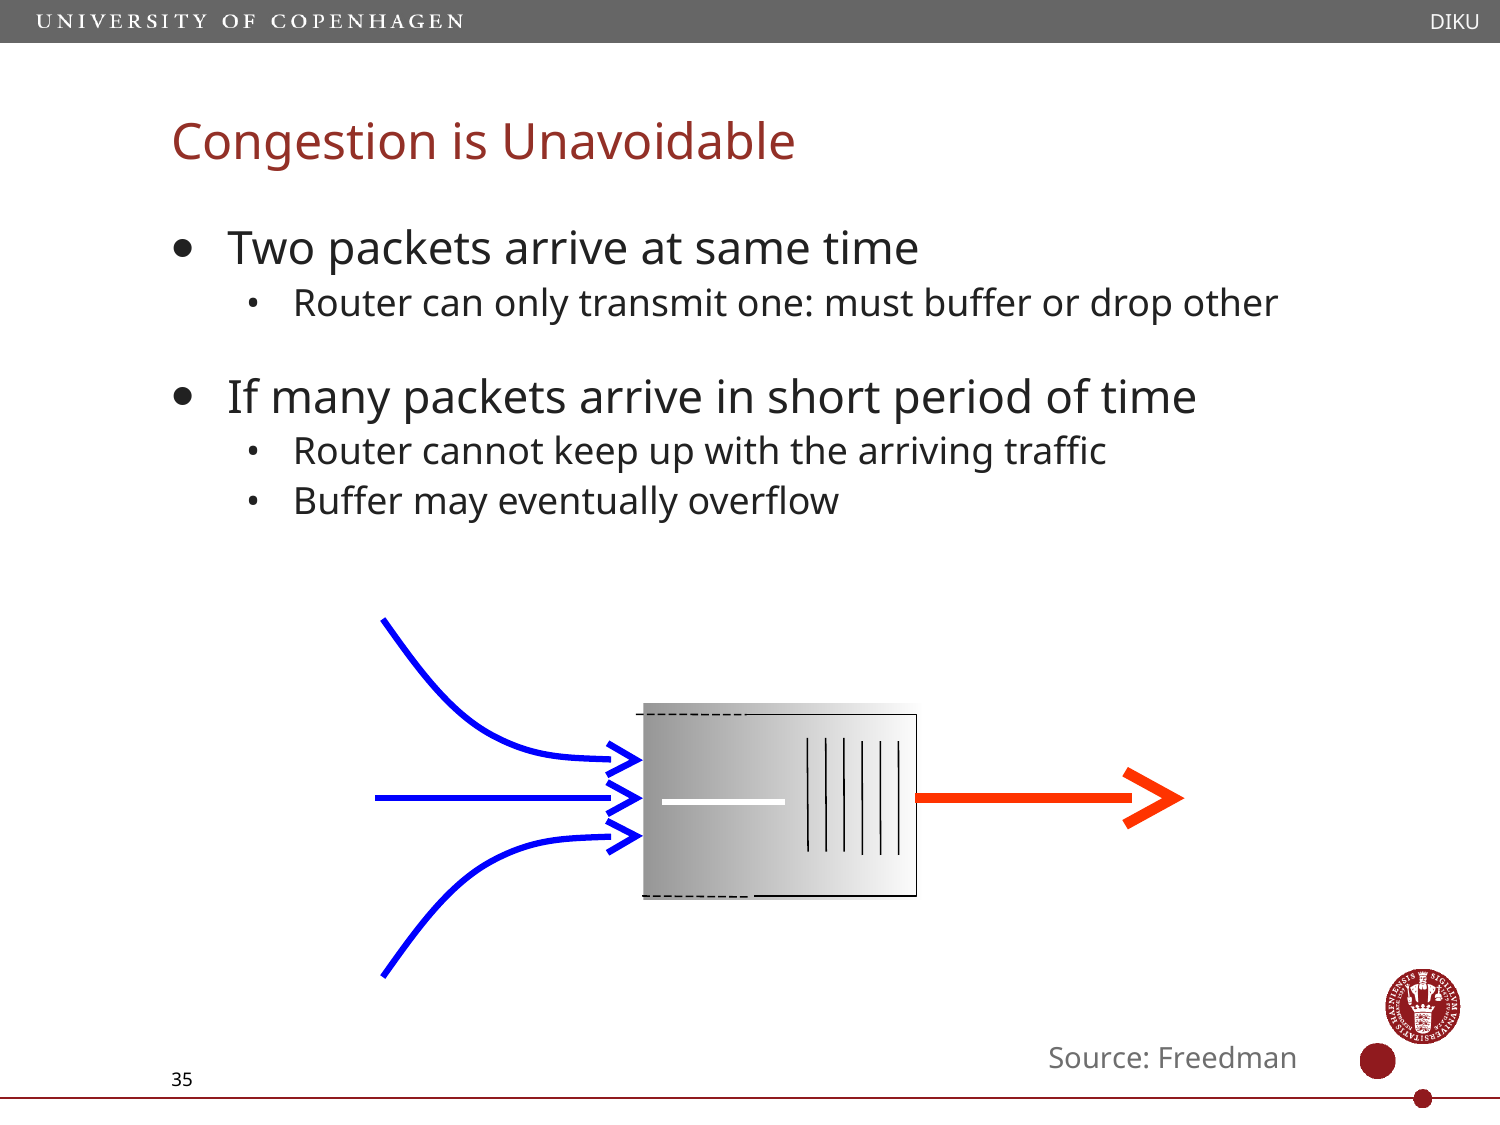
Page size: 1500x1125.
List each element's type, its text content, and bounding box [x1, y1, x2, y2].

picture [0, 910, 1500, 1122]
title Congestion is Unavoidable [171, 75, 1329, 171]
text_box [643, 703, 922, 900]
text_box <number> [171, 1067, 522, 1092]
list Two packets arrive at same time Router can only transmit one: must buffer or drop other If many packets arrive in short period of time Router cannot keep up with the arriving traffic Buffer may eventually overflow [171, 225, 1329, 900]
text_box Source: Freedman [1033, 1031, 1341, 1083]
text_box DIKU [469, 0, 1495, 43]
